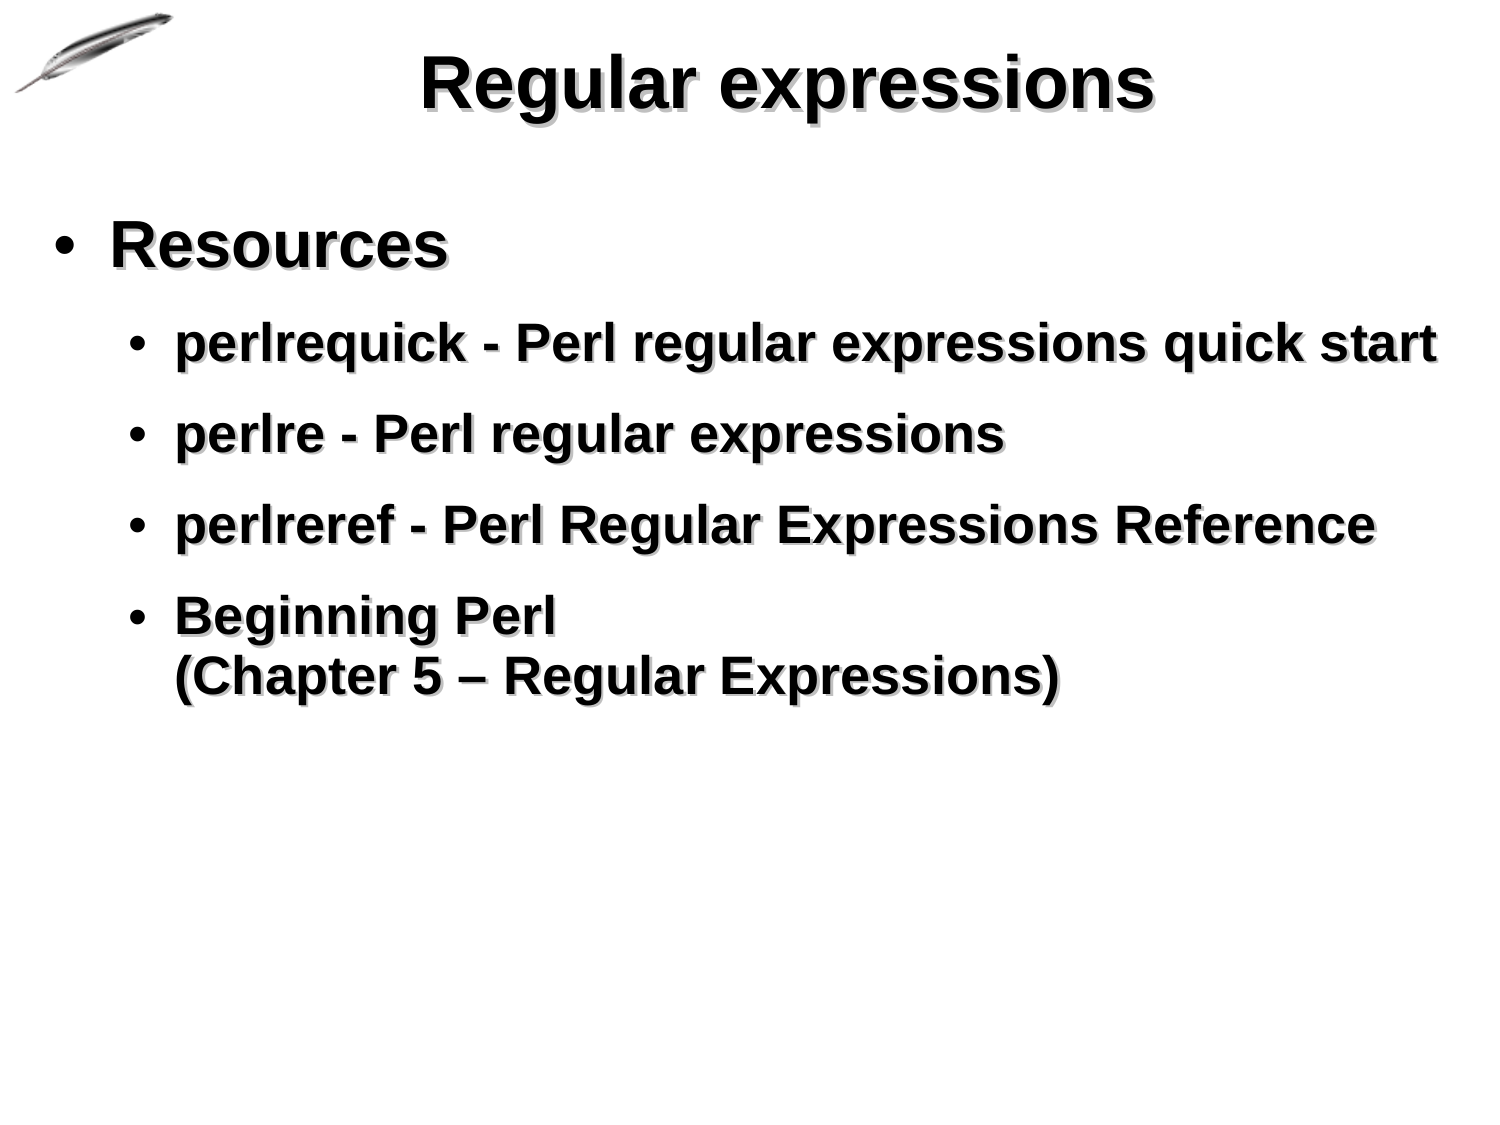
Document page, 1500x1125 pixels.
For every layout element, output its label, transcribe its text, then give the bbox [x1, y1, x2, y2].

list Resources perlrequick - Perl regular expressions quick start perlre - Perl regular expressions perlreref - Perl Regular Expressions Reference Beginning Perl (Chapter 5 – Regular Expressions) [53, 207, 1447, 1084]
title Regular expressions [419, 0, 1459, 176]
picture [11, 11, 179, 95]
